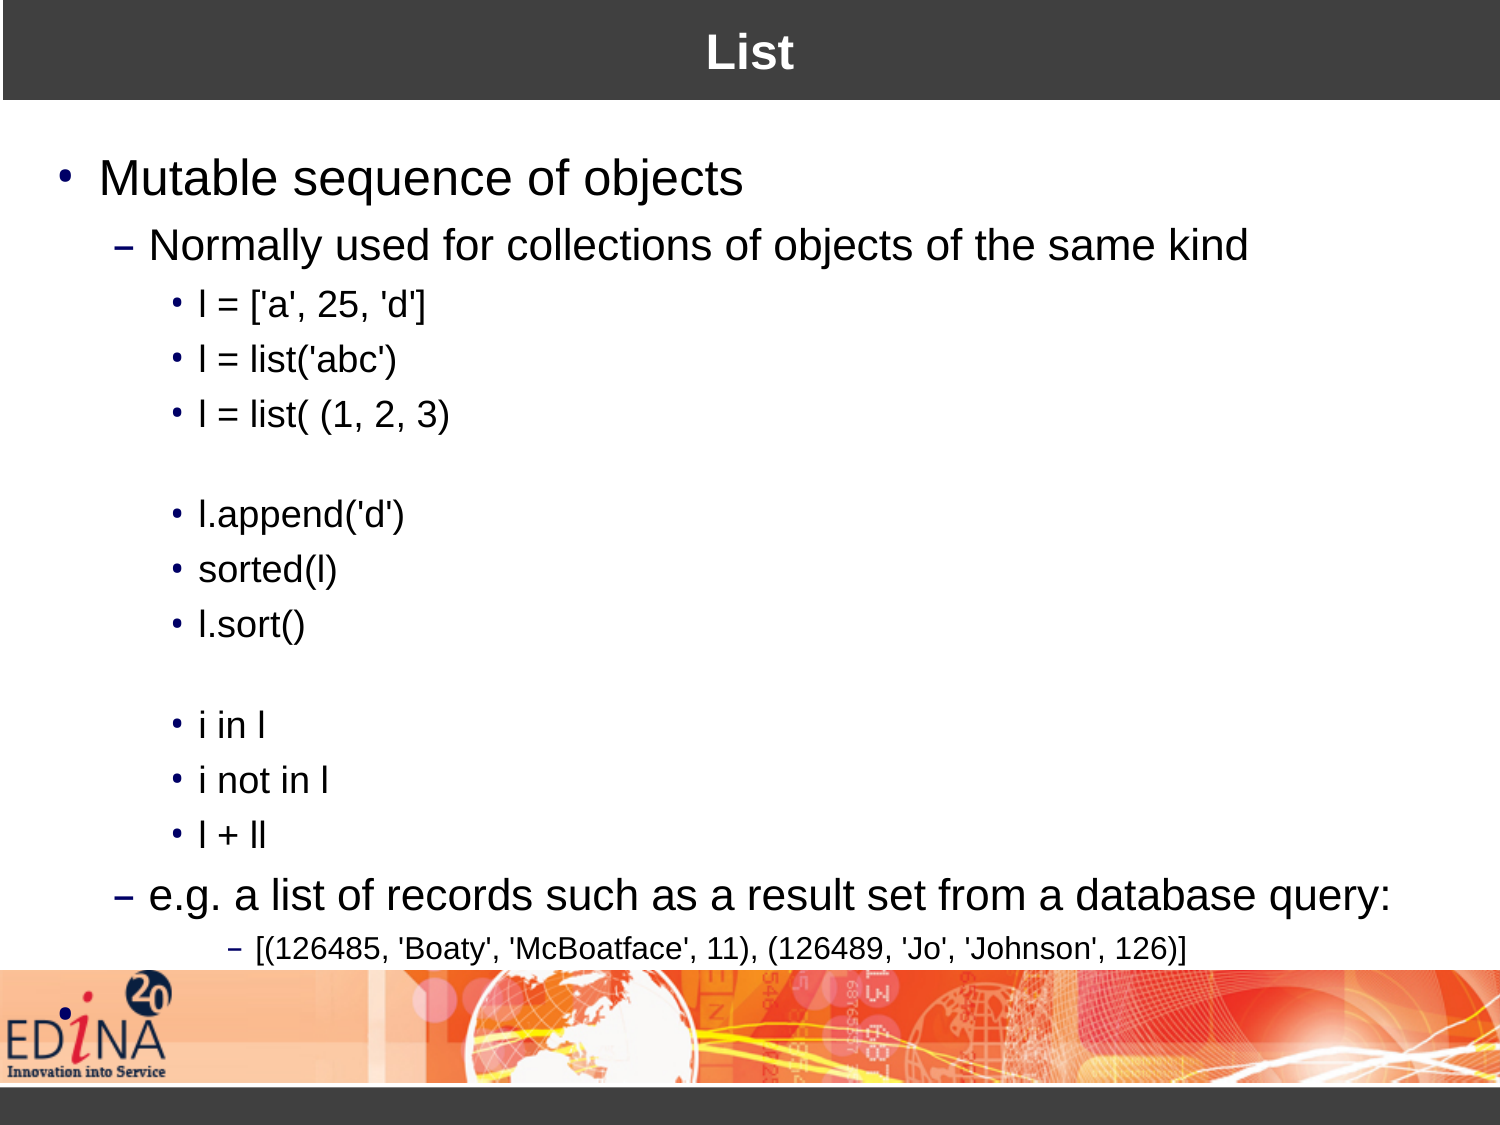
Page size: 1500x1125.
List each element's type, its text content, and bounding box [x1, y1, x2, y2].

title List [0, 0, 1500, 100]
picture [0, 970, 1500, 1083]
list Mutable sequence of objects Normally used for collections of objects of the same kind l = ['a', 25, 'd'] l = list('abc') l = list( (1, 2, 3) l.append('d') sorted(l) l.sort() i in l i not in l l + ll e.g. a list of records such as a result set from a database query: [(126485, 'Boaty', 'McBoatface', 11), (126489, 'Jo', 'Johnson', 126)] [41, 137, 1424, 1024]
